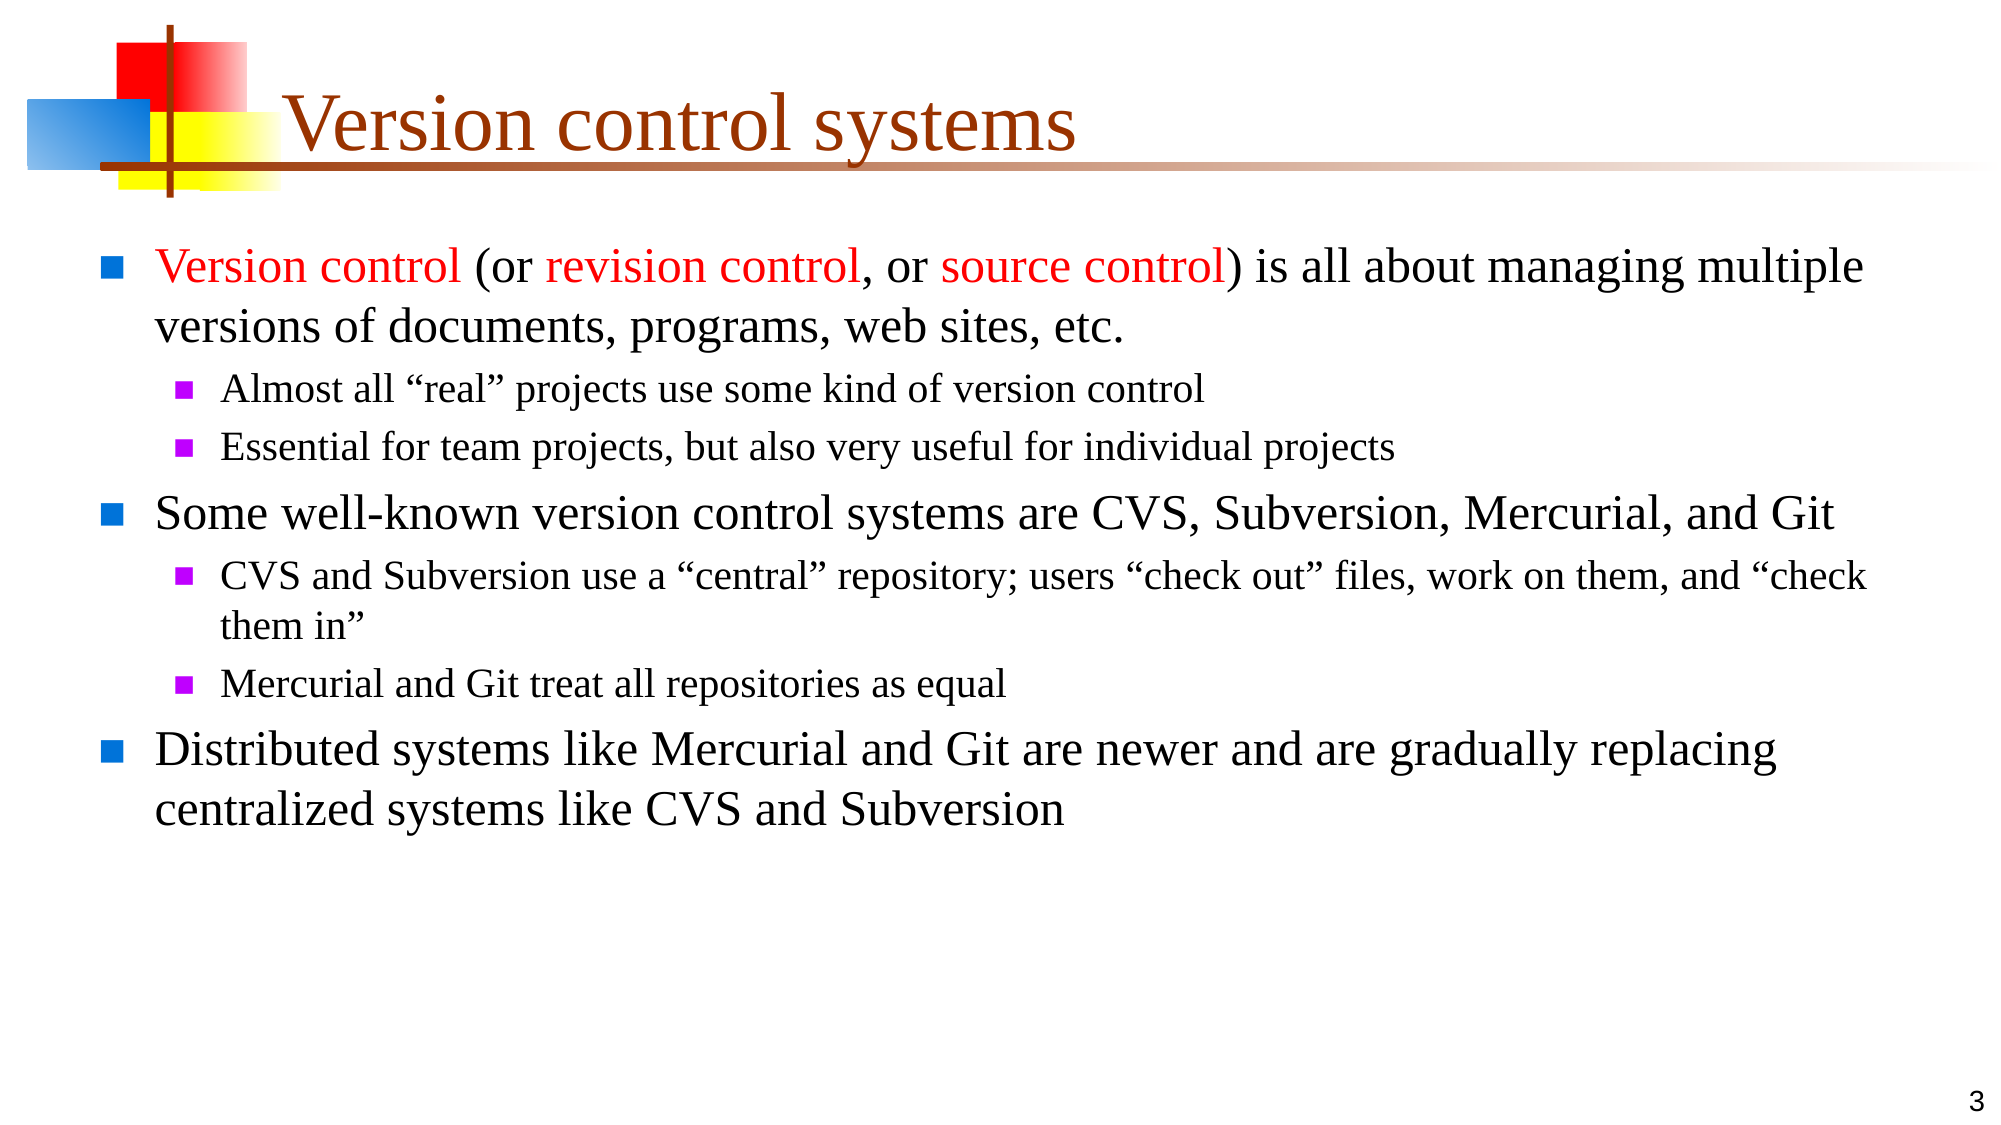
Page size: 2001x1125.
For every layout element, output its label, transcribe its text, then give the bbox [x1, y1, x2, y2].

title Version control systems [266, 37, 1972, 175]
list Version control (or revision control, or source control) is all about managing multiple versions of documents, programs, web sites, etc. Almost all “real” projects use some kind of version control Essential for team projects, but also very useful for individual projects Some well-known version control systems are CVS, Subversion, Mercurial, and Git CVS and Subversion use a “central” repository; users “check out” files, work on them, and “check them in” Mercurial and Git treat all repositories as equal Distributed systems like Mercurial and Git are newer and are gradually replacing centralized systems like CVS and Subversion [83, 224, 1959, 1006]
text_box <number> [1583, 1049, 2000, 1125]
